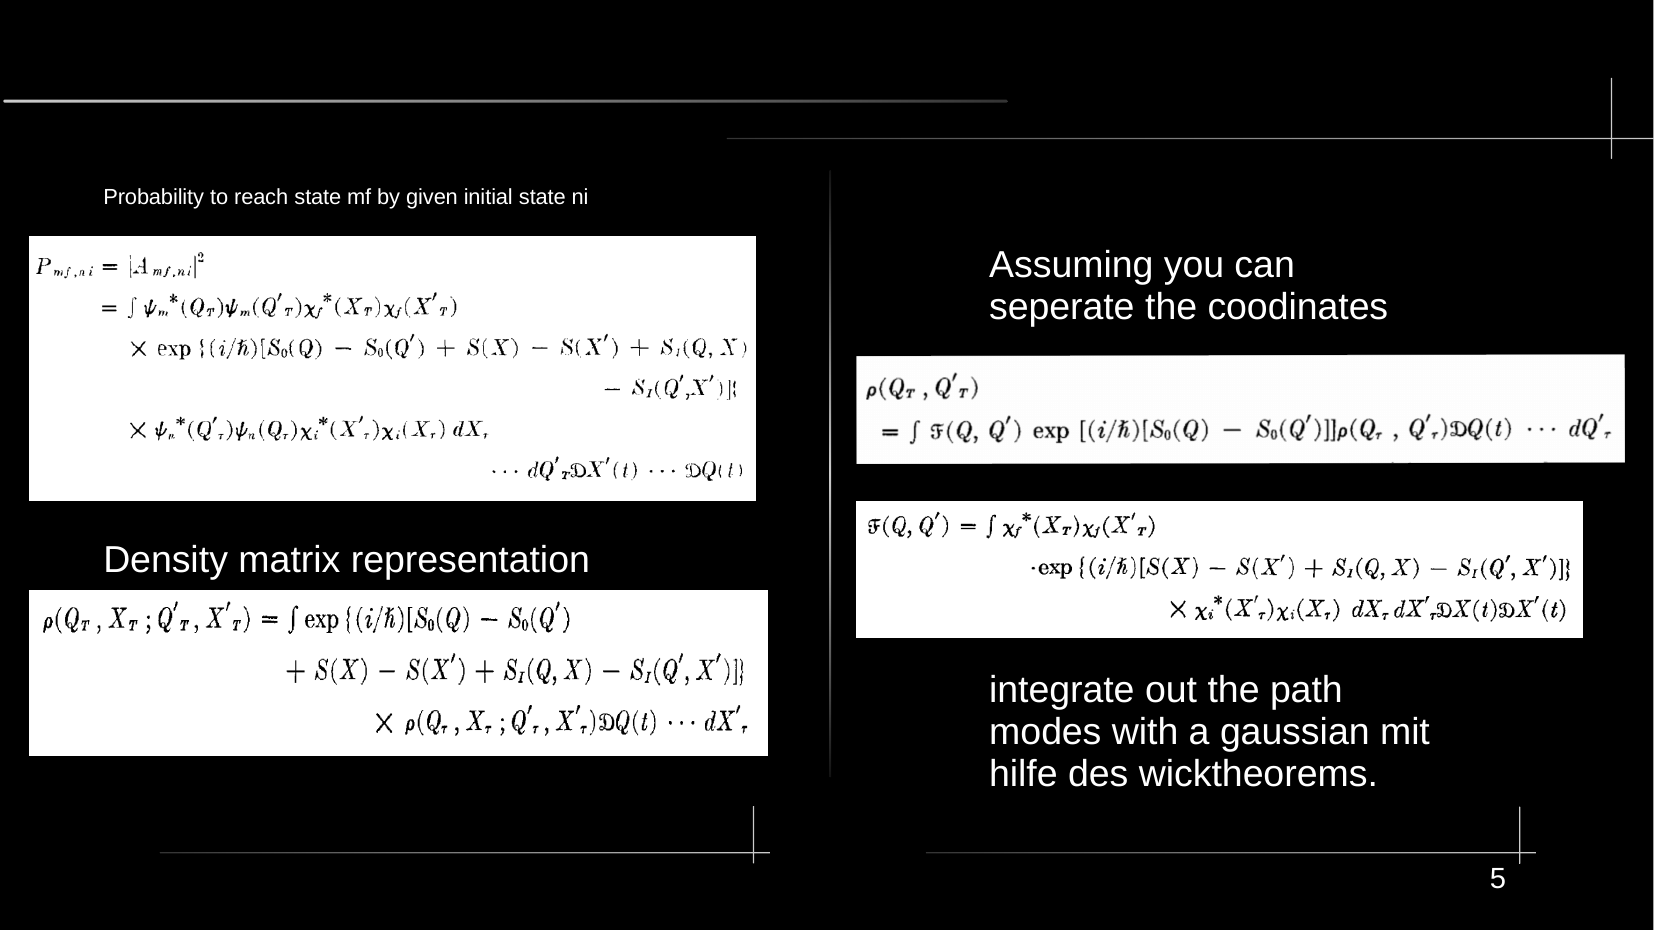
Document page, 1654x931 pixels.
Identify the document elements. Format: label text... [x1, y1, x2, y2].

picture [29, 236, 756, 501]
text_box Probability to reach state mf by given initial state ni [88, 177, 798, 276]
text_box Density matrix representation [88, 531, 621, 591]
picture [29, 590, 768, 756]
picture [856, 354, 1625, 464]
picture [856, 501, 1583, 638]
text_box integrate out the path modes with a gaussian mit hilfe des wicktheorems. [974, 661, 1477, 886]
text_box Assuming you can seperate the coodinates [974, 236, 1418, 336]
